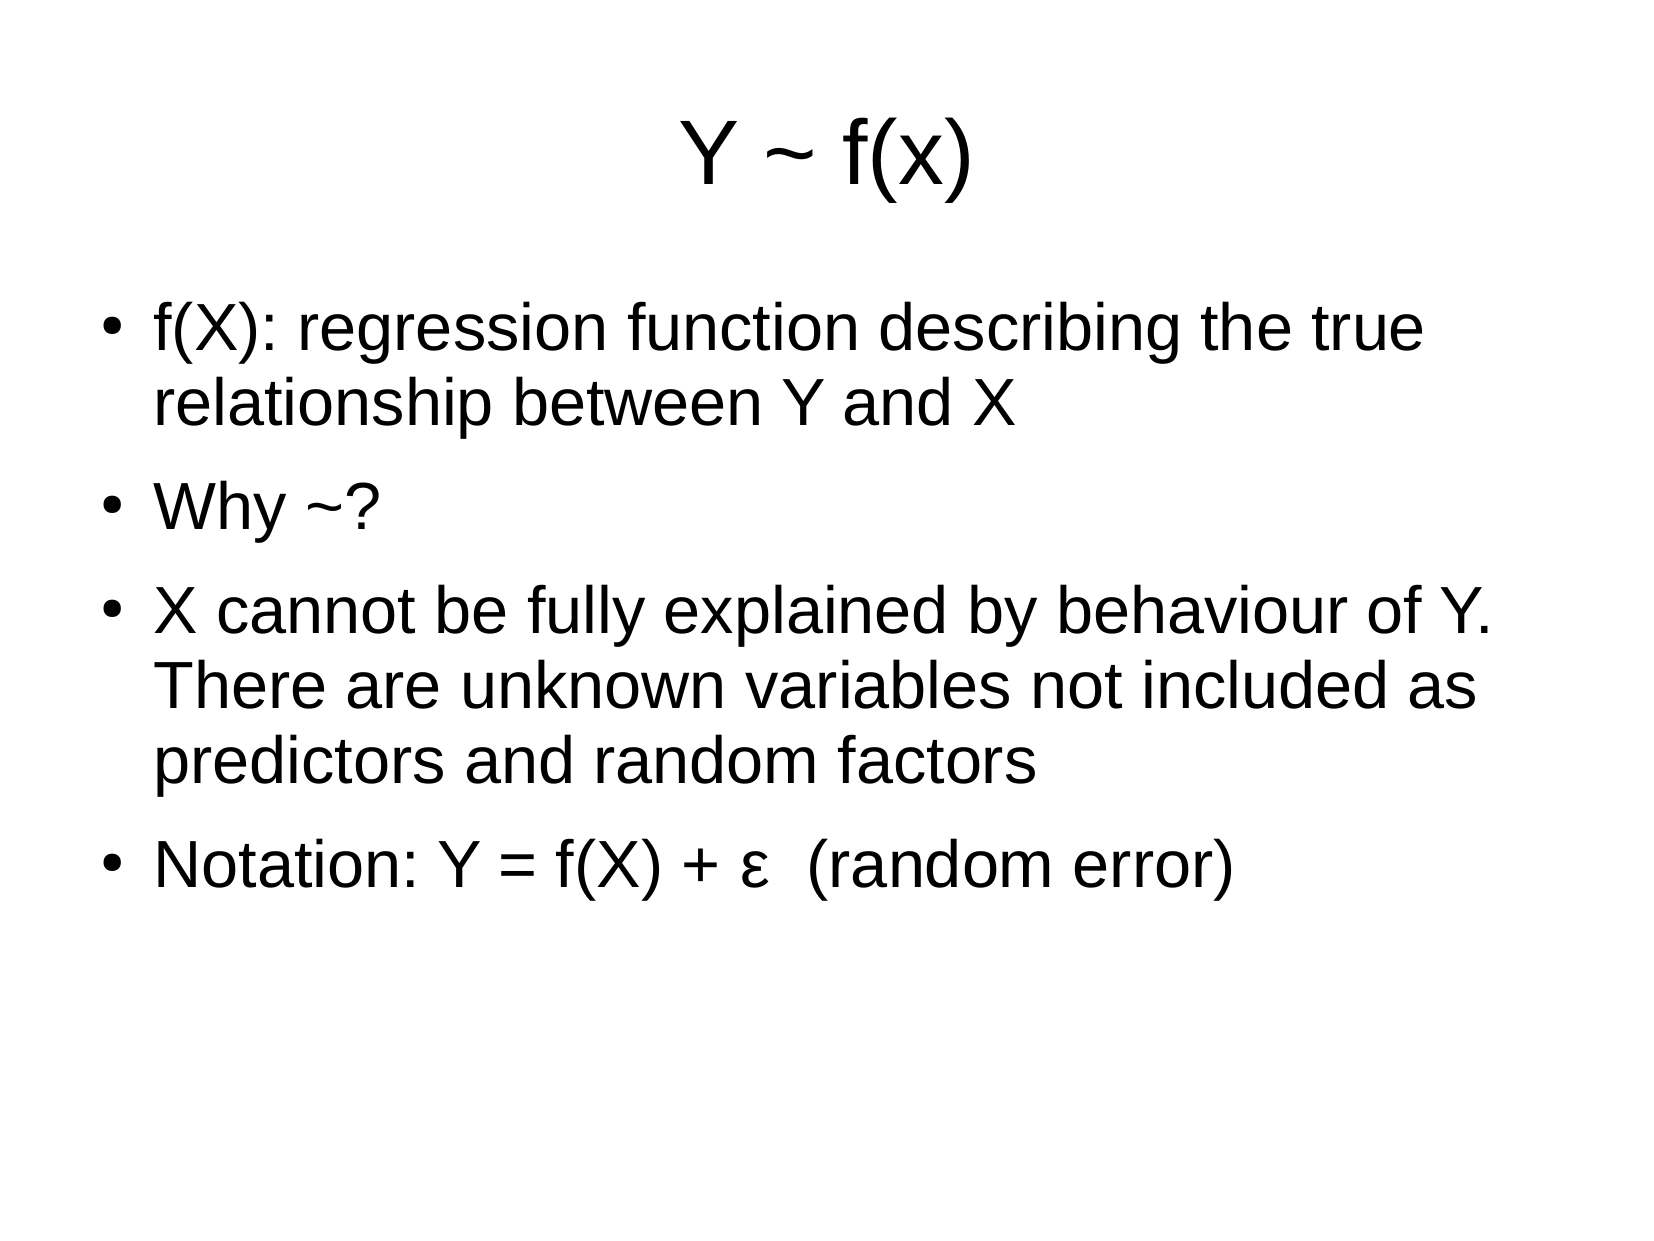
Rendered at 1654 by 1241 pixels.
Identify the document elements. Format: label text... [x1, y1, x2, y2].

list f(X): regression function describing the true relationship between Y and X Why ~? X cannot be fully explained by behaviour of Y. There are unknown variables not included as predictors and random factors Notation: Y = f(X) + ε (random error) [82, 290, 1571, 1010]
title Y ~ f(x) [82, 49, 1571, 257]
